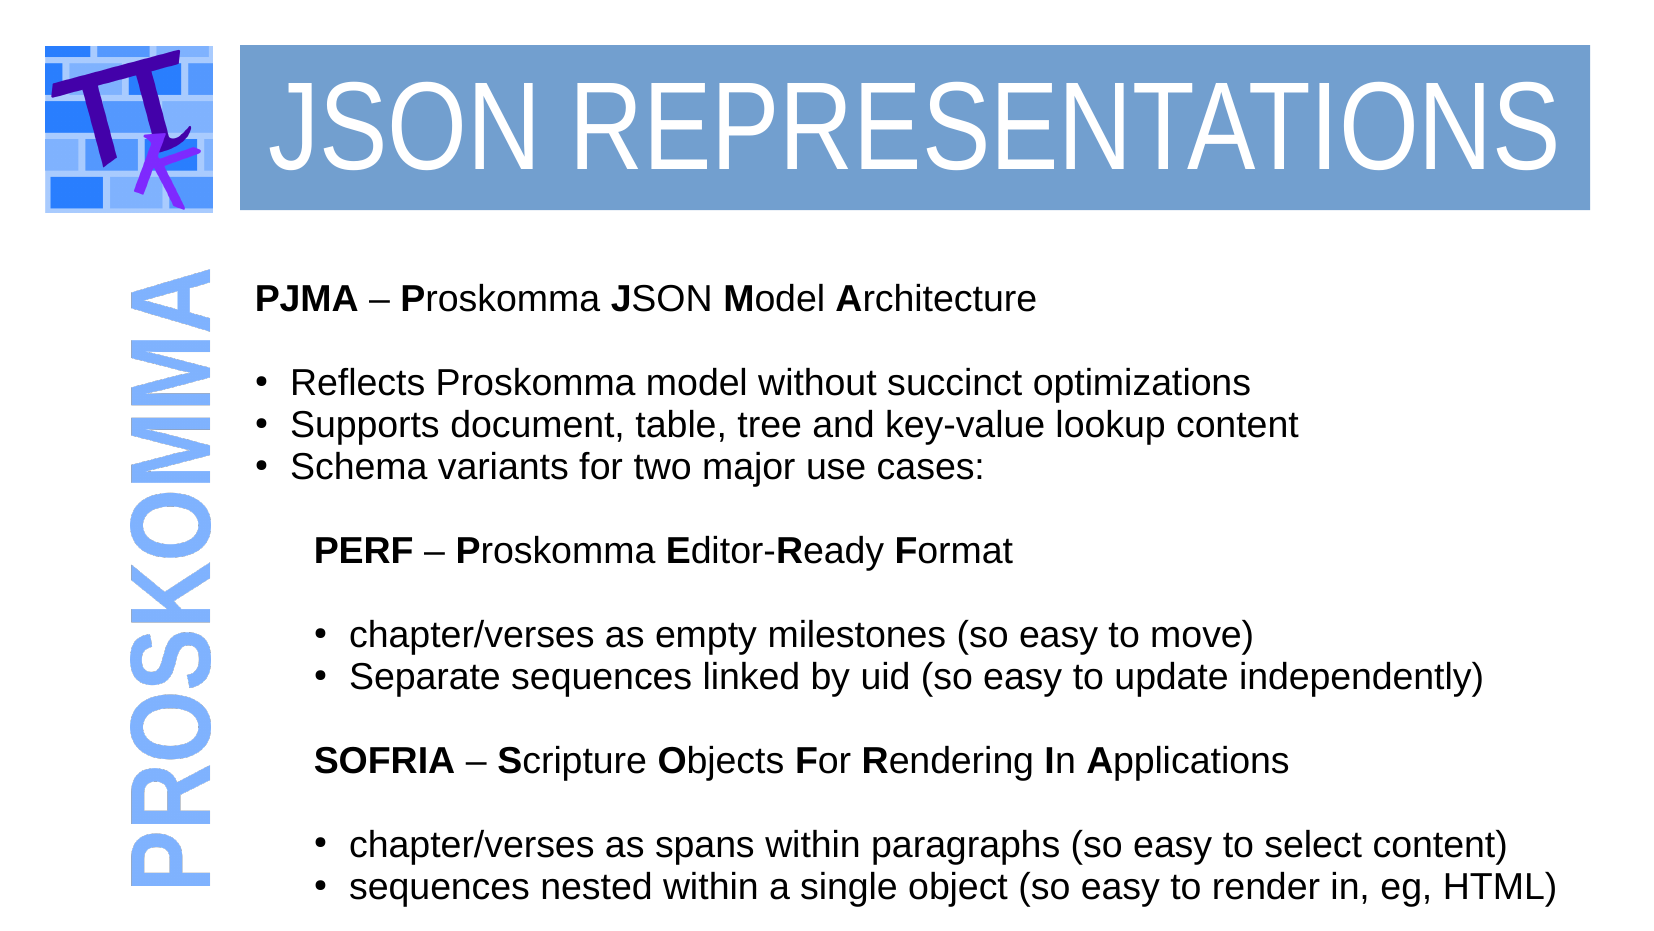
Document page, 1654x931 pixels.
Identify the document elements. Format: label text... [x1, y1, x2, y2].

picture [130, 269, 211, 886]
text_box PJMA – Proskomma JSON Model Architecture Reflects Proskomma model without succinct optimizations Supports document, table, tree and key-value lookup content Schema variants for two major use cases: PERF – Proskomma Editor-Ready Format chapter/verses as empty milestones (so easy to move) Separate sequences linked by uid (so easy to update independently) SOFRIA – Scripture Objects For Rendering In Applications chapter/verses as spans within paragraphs (so easy to select content) sequences nested within a single object (so easy to render in, eg, HTML) [240, 270, 1591, 915]
text_box JSON REPRESENTATIONS [240, 45, 1591, 211]
picture [45, 46, 213, 213]
